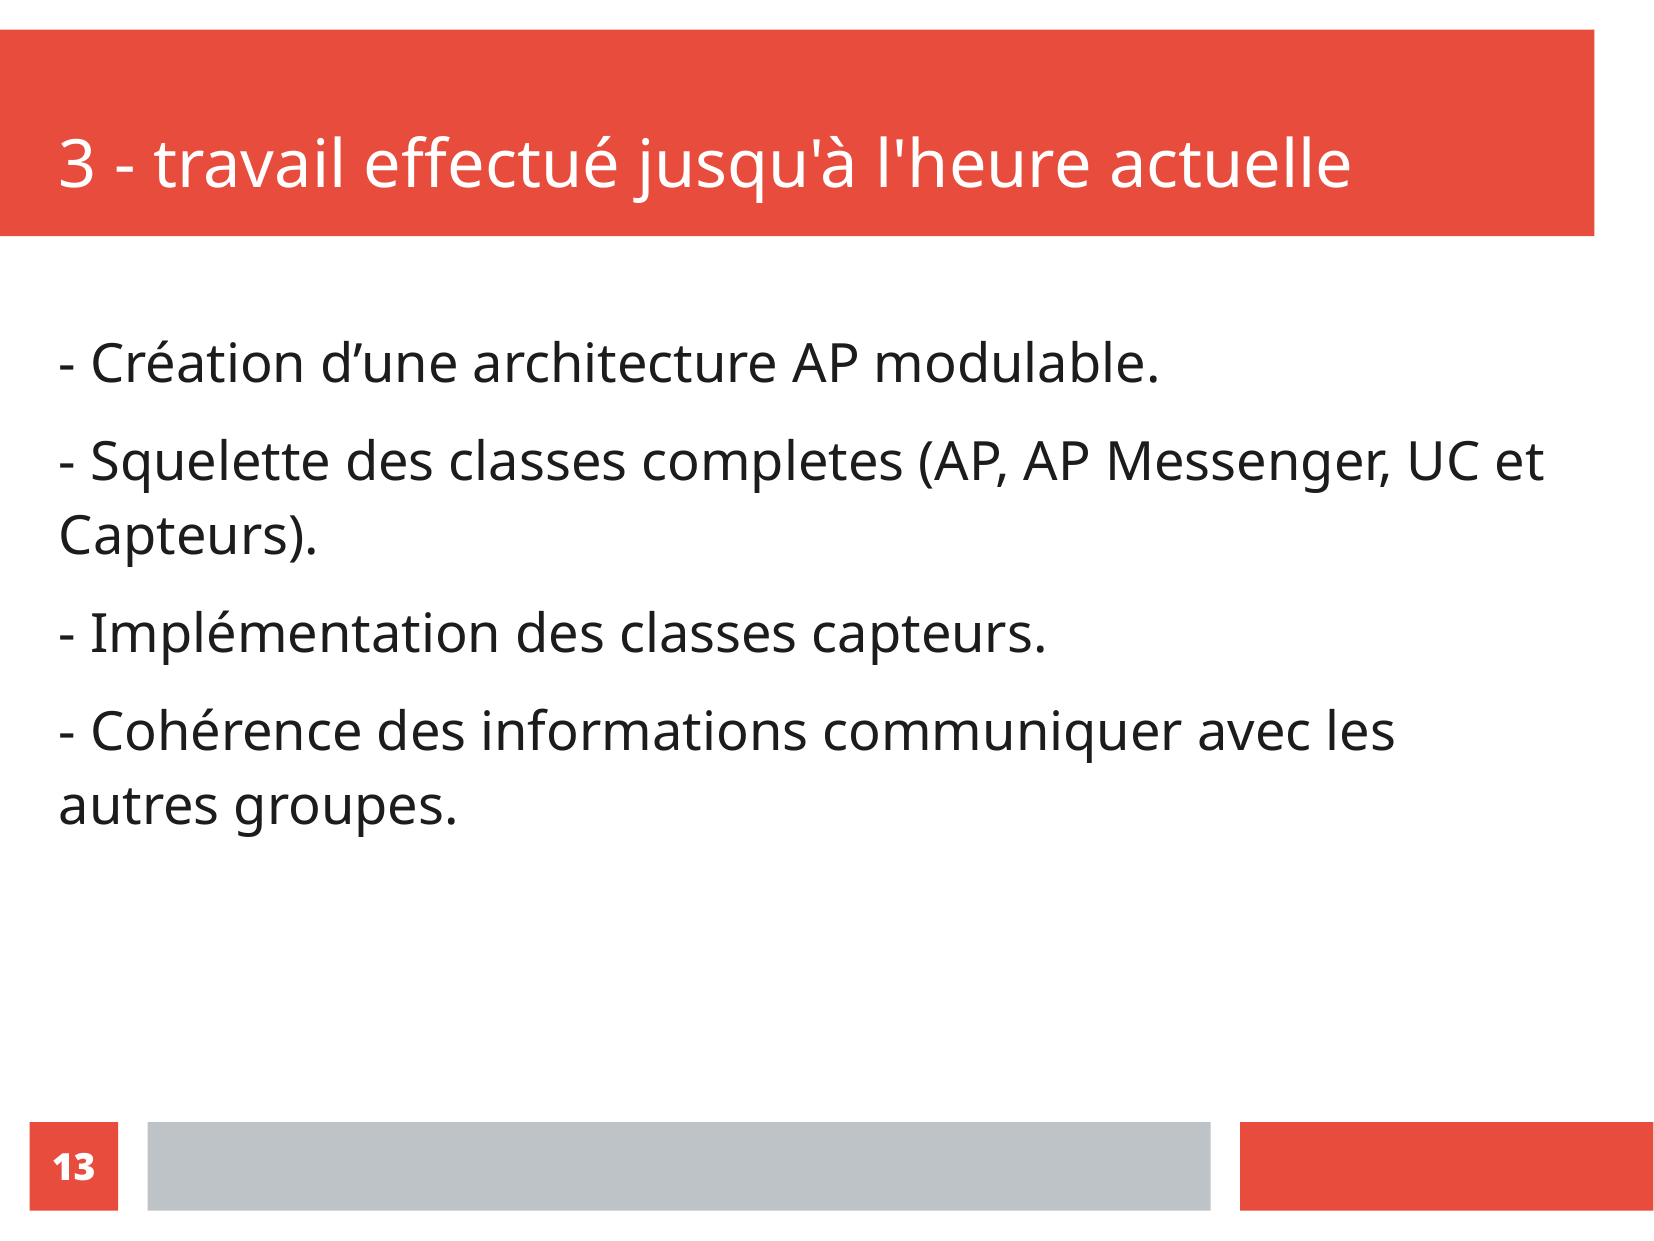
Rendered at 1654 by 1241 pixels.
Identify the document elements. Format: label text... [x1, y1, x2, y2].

title 3 - travail effectué jusqu'à l'heure actuelle [59, 59, 1595, 207]
list - Création d’une architecture AP modulable. - Squelette des classes completes (AP, AP Messenger, UC et Capteurs). - Implémentation des classes capteurs. - Cohérence des informations communiquer avec les autres groupes. [59, 324, 1565, 1093]
